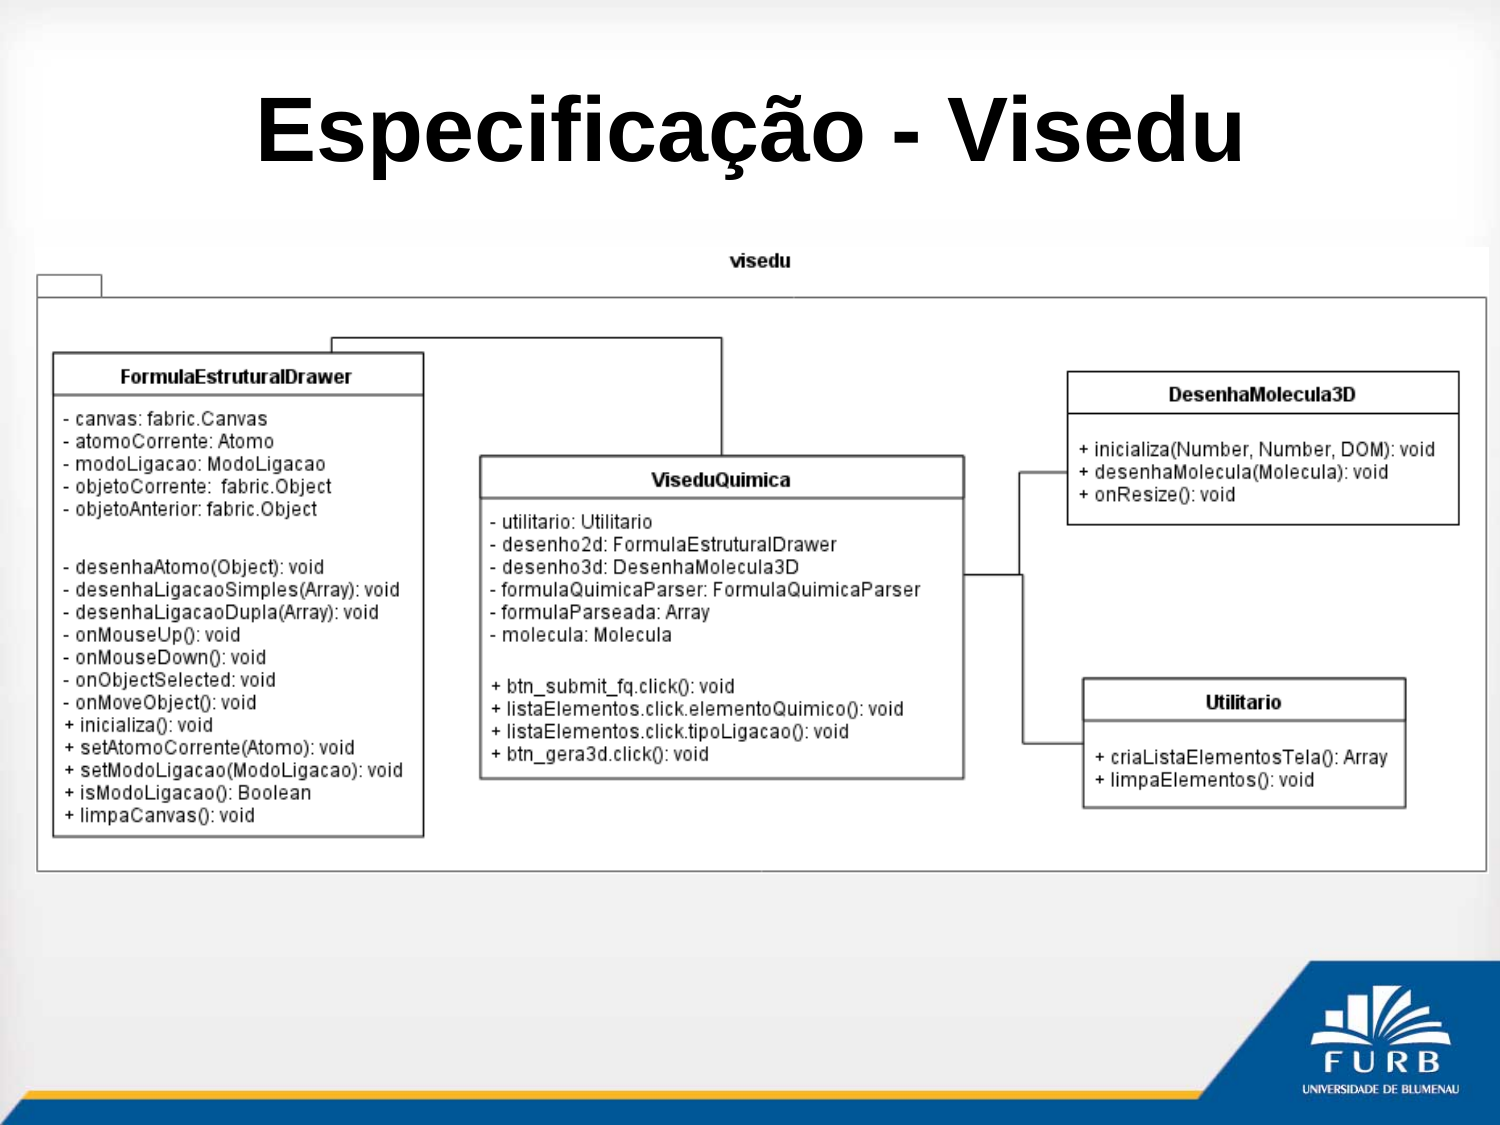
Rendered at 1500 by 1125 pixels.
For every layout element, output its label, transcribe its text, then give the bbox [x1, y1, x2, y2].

picture [0, 0, 1500, 1125]
text_box Especificação - Visedu [76, 30, 1427, 219]
